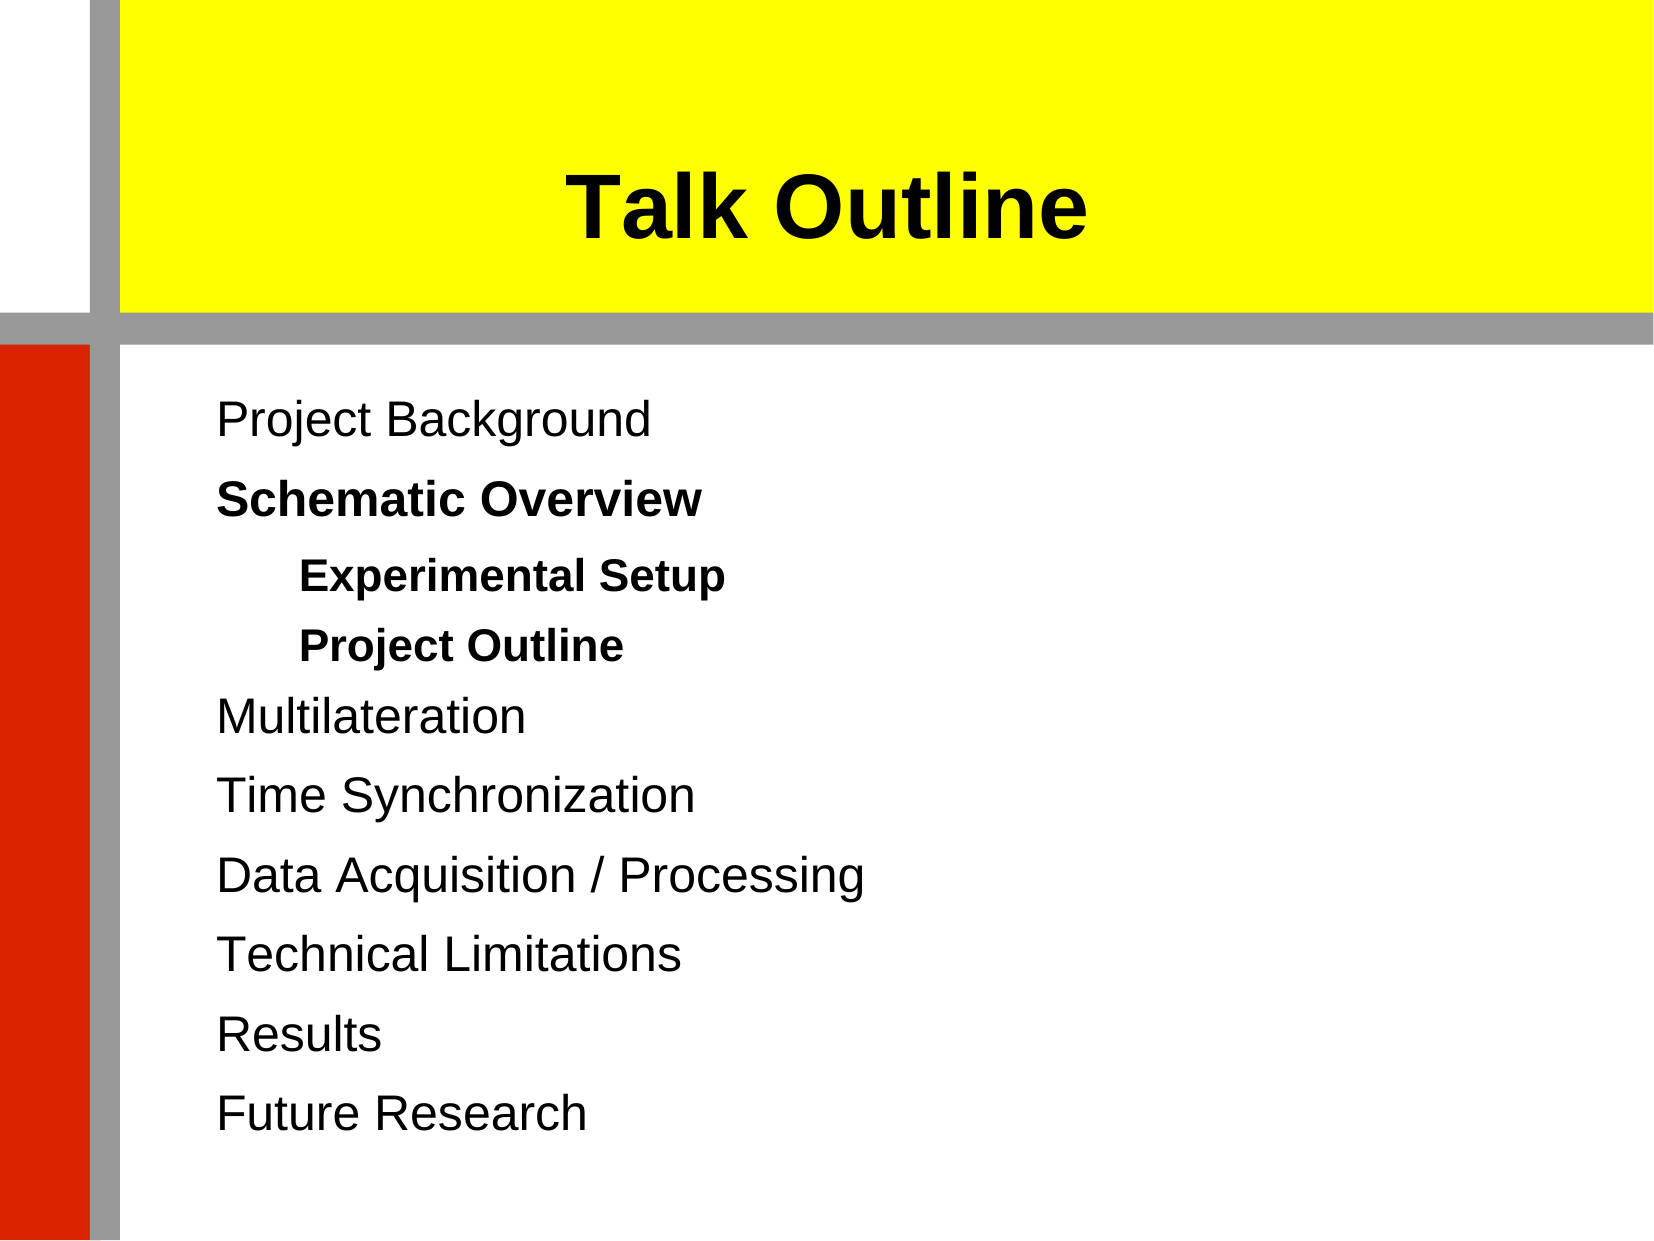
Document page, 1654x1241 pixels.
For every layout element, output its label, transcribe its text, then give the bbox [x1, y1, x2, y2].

list Project Background Schematic Overview Experimental Setup Project Outline Multilateration Time Synchronization Data Acquisition / Processing Technical Limitations Results Future Research [121, 391, 1534, 1142]
title Talk Outline [121, 102, 1534, 311]
